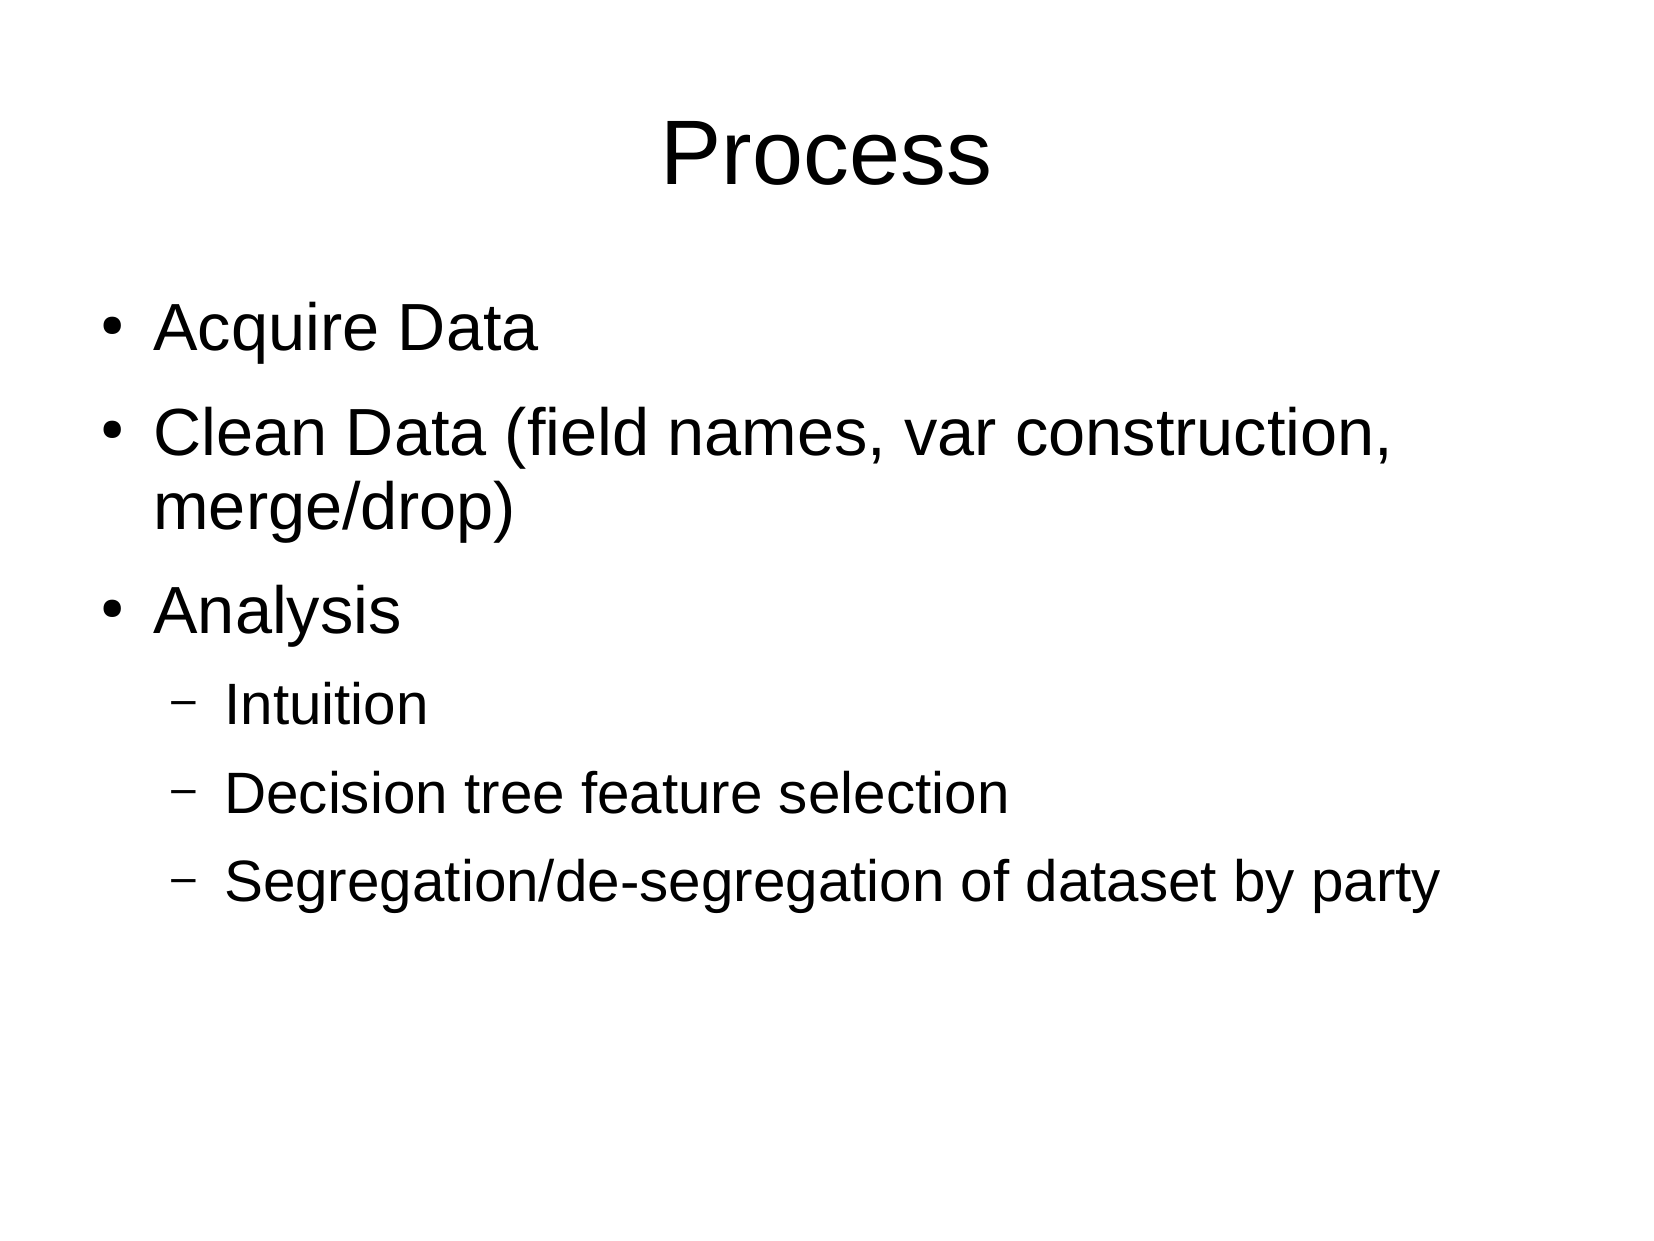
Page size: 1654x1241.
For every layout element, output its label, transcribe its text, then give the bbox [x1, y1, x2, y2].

list Acquire Data Clean Data (field names, var construction, merge/drop) Analysis Intuition Decision tree feature selection Segregation/de-segregation of dataset by party [82, 290, 1571, 1010]
title Process [82, 49, 1571, 257]
